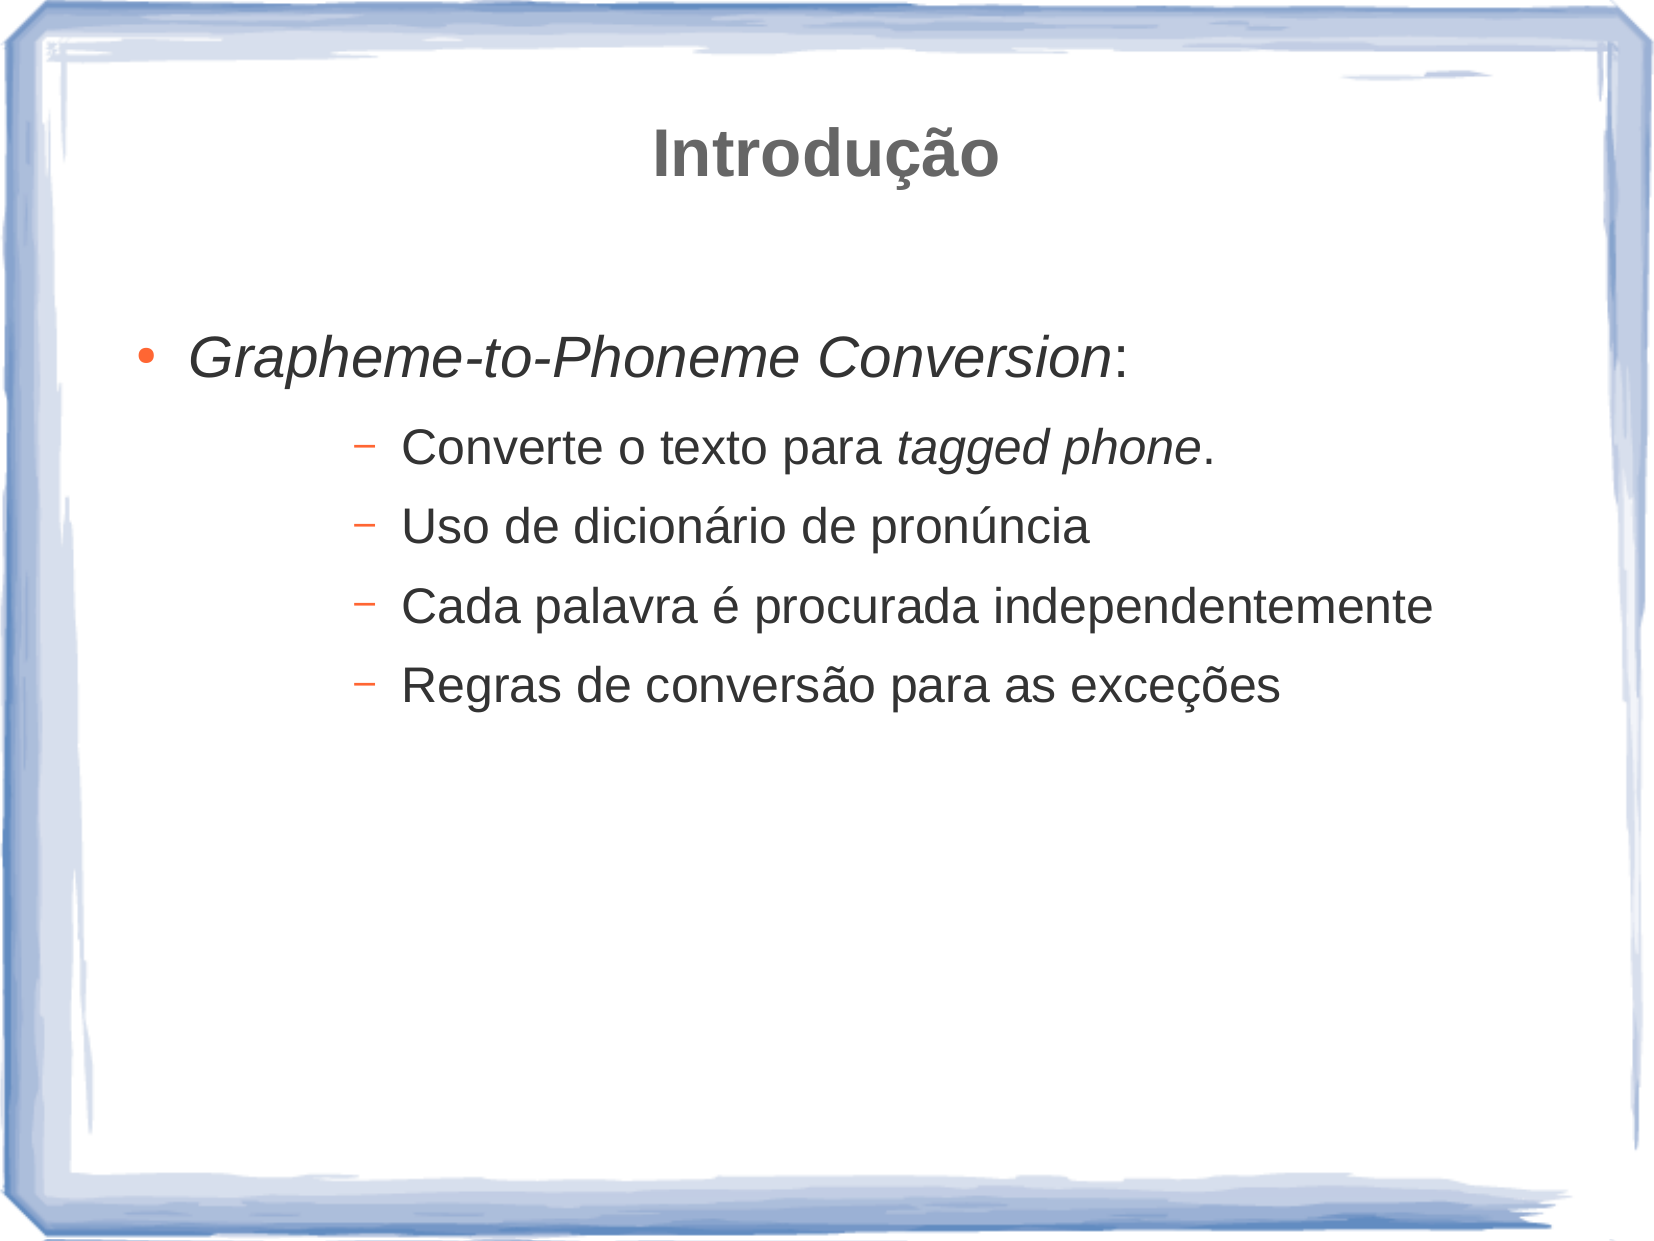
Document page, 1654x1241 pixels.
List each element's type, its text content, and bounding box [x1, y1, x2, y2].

picture [0, 0, 1654, 1241]
title Introdução [82, 49, 1571, 257]
list Grapheme-to-Phoneme Conversion: Converte o texto para tagged phone. Uso de dicionário de pronúncia Cada palavra é procurada independentemente Regras de conversão para as exceções [118, 324, 1571, 1045]
